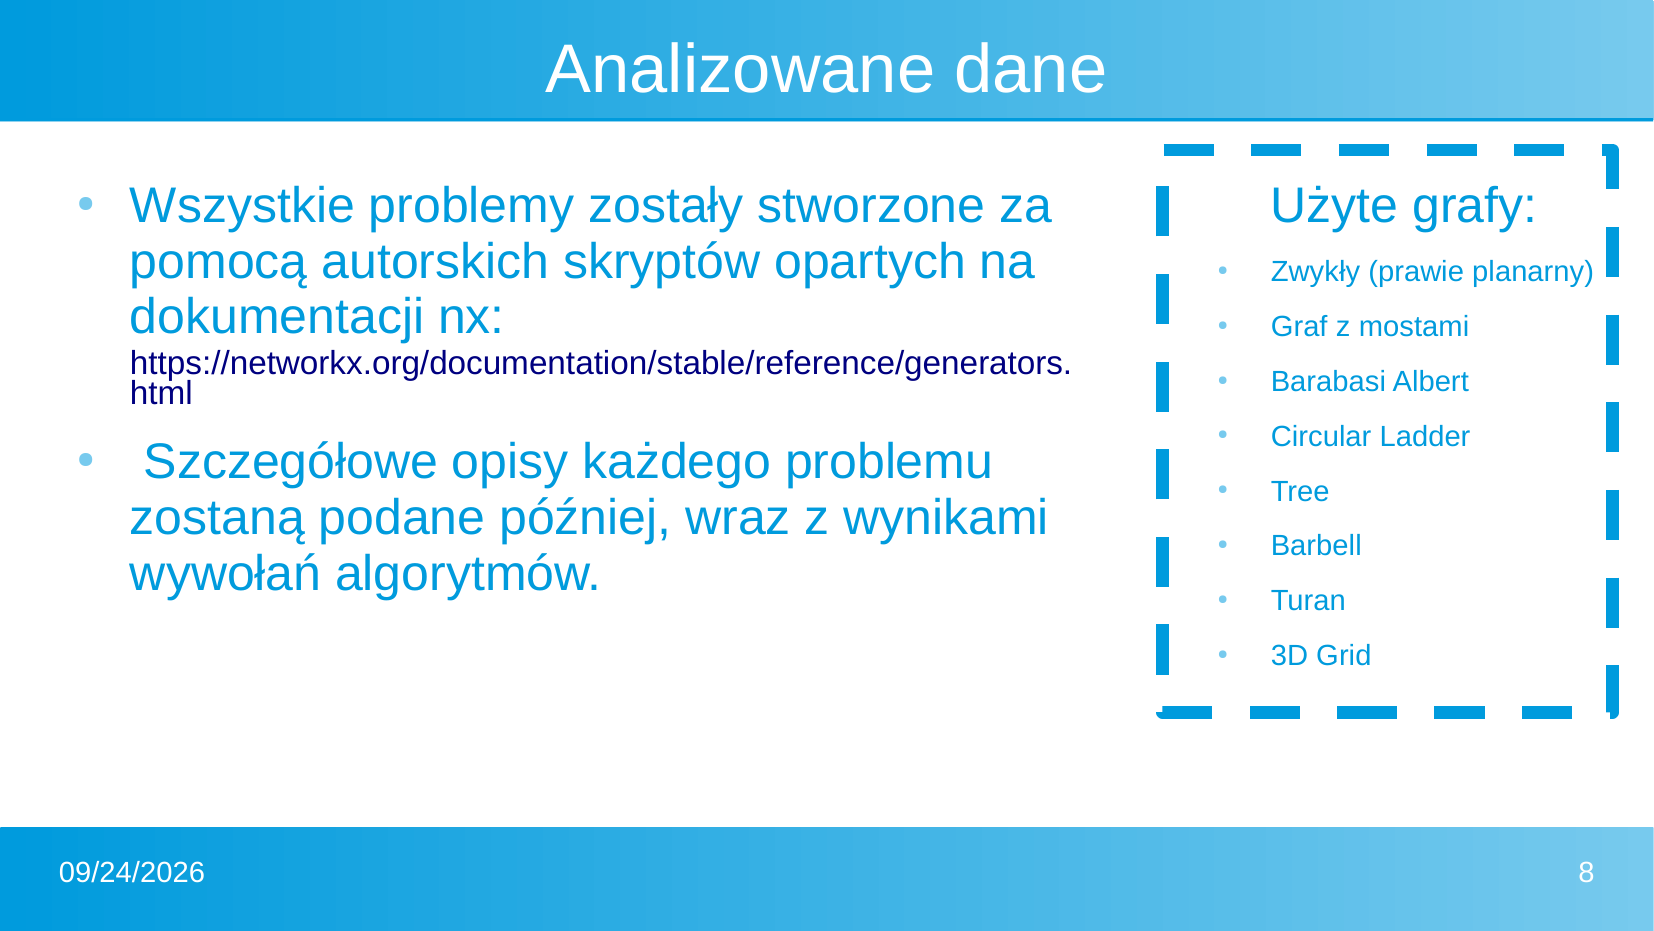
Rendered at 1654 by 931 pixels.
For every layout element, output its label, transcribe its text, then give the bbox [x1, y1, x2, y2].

list Wszystkie problemy zostały stworzone za pomocą autorskich skryptów opartych na dokumentacji nx: https://networkx.org/documentation/stable/reference/generators.html Szczegółowe opisy każdego problemu zostaną podane później, wraz z wynikami wywołań algorytmów. [59, 177, 1088, 768]
list Użyte grafy: Zwykły (prawie planarny) Graf z mostami Barabasi Albert Circular Ladder Tree Barbell Turan 3D Grid [1200, 177, 1596, 751]
title Analizowane dane [59, 29, 1595, 108]
